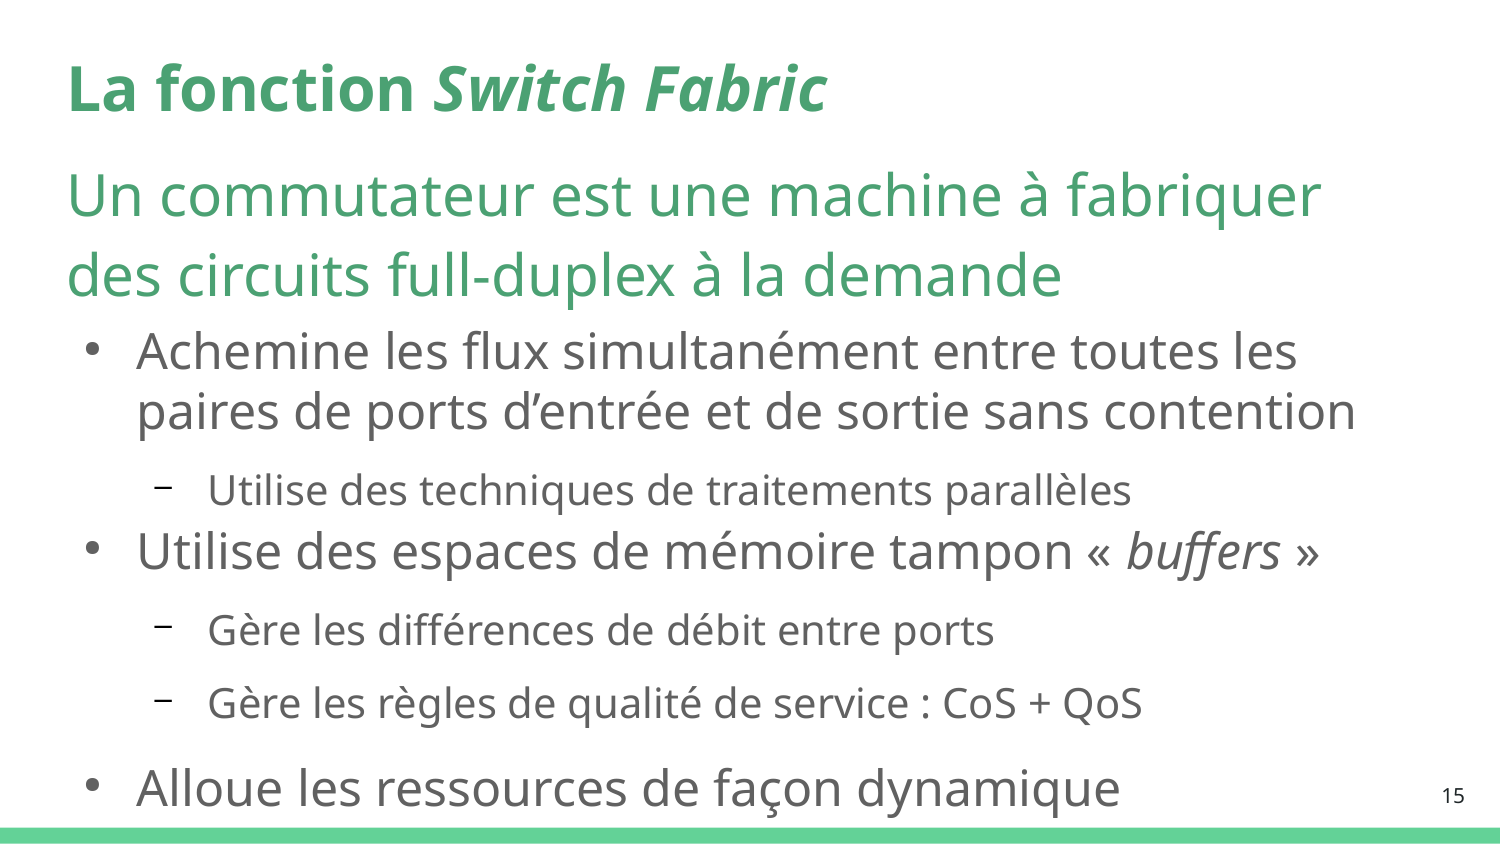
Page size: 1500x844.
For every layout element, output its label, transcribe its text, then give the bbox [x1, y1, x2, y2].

list Un commutateur est une machine à fabriquer des circuits full-duplex à la demande Achemine les flux simultanément entre toutes les paires de ports d’entrée et de sortie sans contention Utilise des techniques de traitements parallèles Utilise des espaces de mémoire tampon « buffers » Gère les différences de débit entre ports Gère les règles de qualité de service : CoS + QoS Alloue les ressources de façon dynamique [51, 132, 1449, 832]
slide_number <numéro> [1389, 764, 1480, 830]
title La fonction Switch Fabric [51, 23, 1449, 117]
